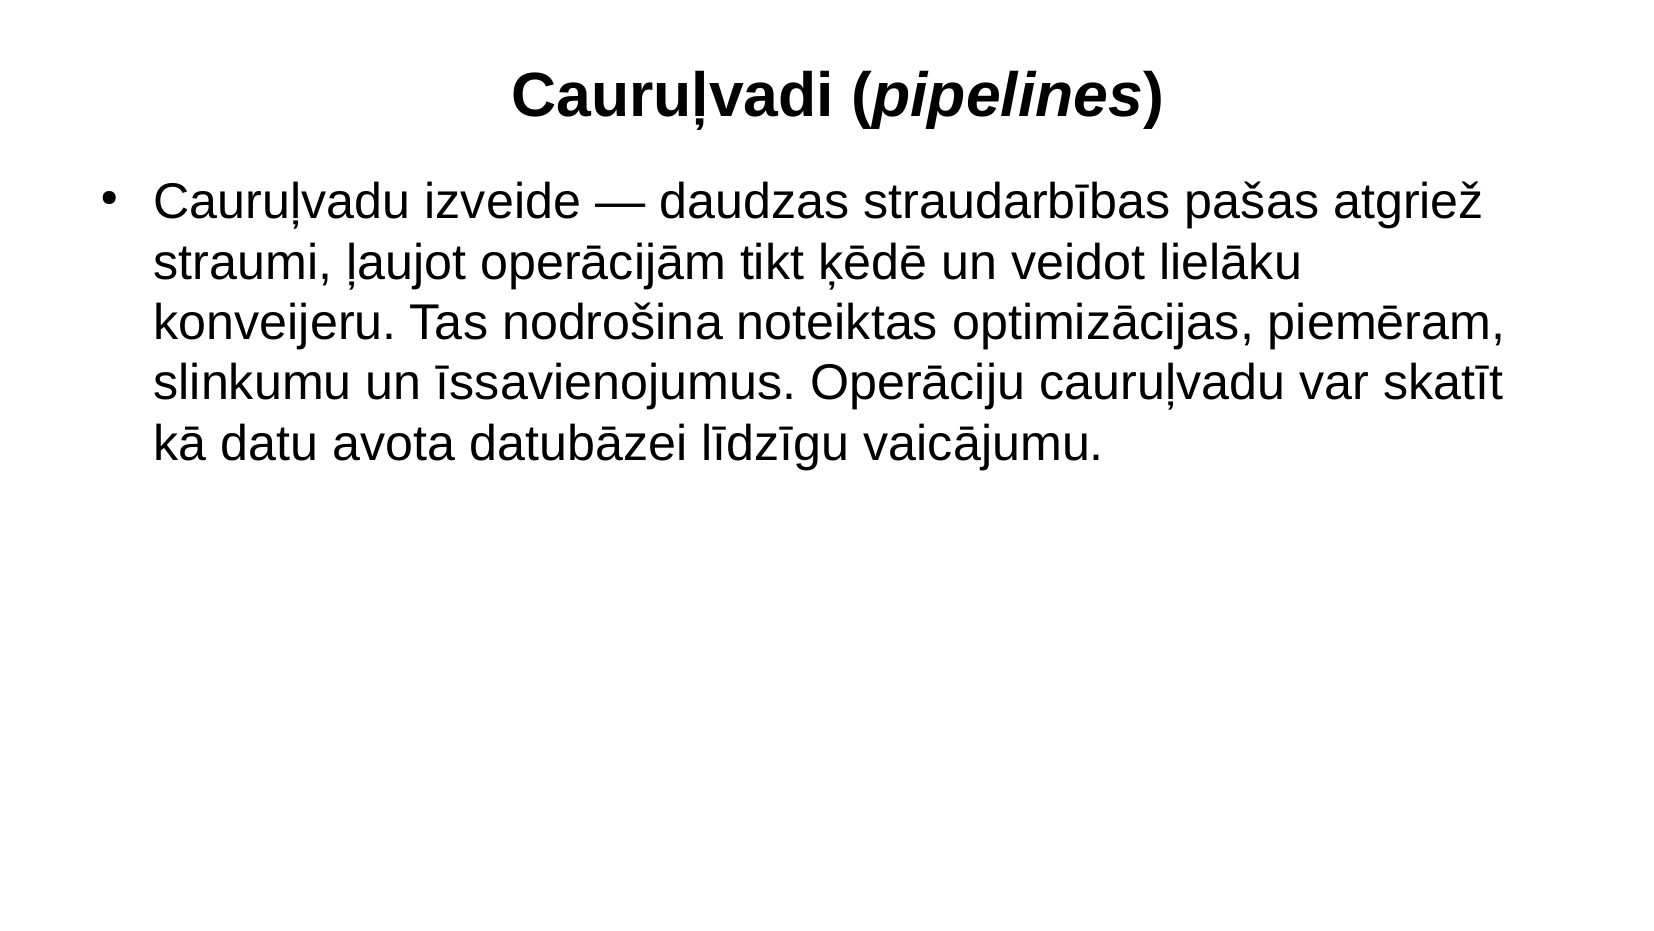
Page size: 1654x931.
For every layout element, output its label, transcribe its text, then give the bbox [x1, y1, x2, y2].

list Cauruļvadu izveide — daudzas straudarbības pašas atgriež straumi, ļaujot operācijām tikt ķēdē un veidot lielāku konveijeru. Tas nodrošina noteiktas optimizācijas, piemēram, slinkumu un īssavienojumus. Operāciju cauruļvadu var skatīt kā datu avota datubāzei līdzīgu vaicājumu. [82, 168, 1538, 889]
title Cauruļvadi (pipelines) [82, 36, 1571, 146]
